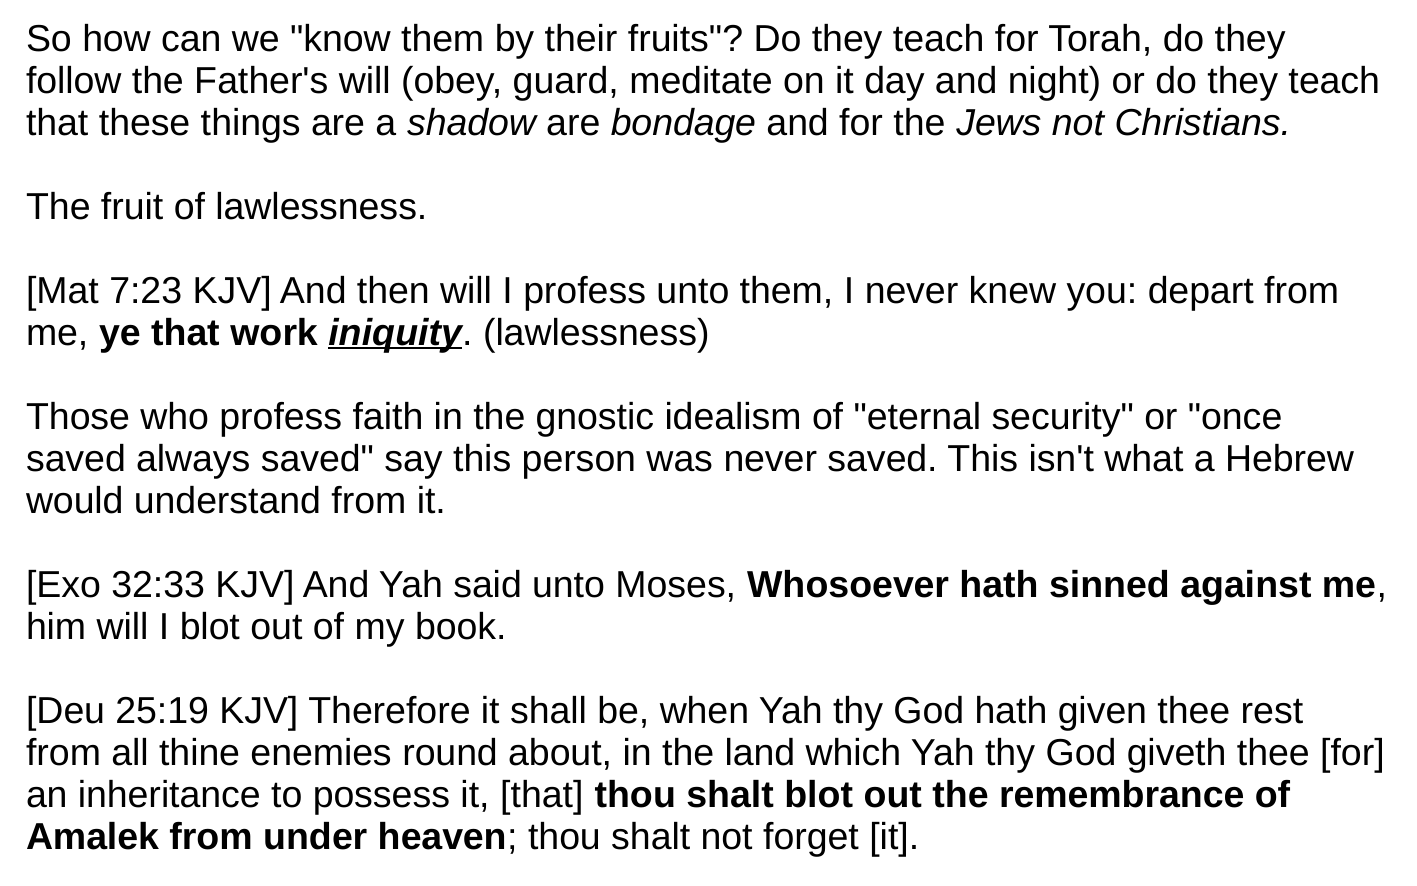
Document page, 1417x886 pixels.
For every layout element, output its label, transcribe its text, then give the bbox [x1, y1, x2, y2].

text_box So how can we "know them by their fruits"? Do they teach for Torah, do they follow the Father's will (obey, guard, meditate on it day and night) or do they teach that these things are a shadow are bondage and for the Jews not Christians. The fruit of lawlessness. [Mat 7:23 KJV] And then will I profess unto them, I never knew you: depart from me, ye that work iniquity. (lawlessness) Those who profess faith in the gnostic idealism of "eternal security" or "once saved always saved" say this person was never saved. This isn't what a Hebrew would understand from it. [Exo 32:33 KJV] And Yah said unto Moses, Whosoever hath sinned against me, him will I blot out of my book. [Deu 25:19 KJV] Therefore it shall be, when Yah thy God hath given thee rest from all thine enemies round about, in the land which Yah thy God giveth thee [for] an inheritance to possess it, [that] thou shalt blot out the remembrance of Amalek from under heaven; thou shalt not forget [it]. [Deu 29:20 KJV] Yah will not spare him, but then the anger of Yah and his jealousy shall smoke against that man, and all the curses that are written in this book shall lie upon him, and Yah shall blot out his name from under heaven. [Eze 18:24 KJV] But when the righteous turneth away from his righteousness, and committeth iniquity, [and] doeth according to all the abominations that the wicked [man] doeth, shall he live? All his righteousness that he hath done shall not be mentioned: in his trespass that he hath trespassed, and in his sin that he hath sinned, in them shall he die. [11, 9, 1404, 878]
